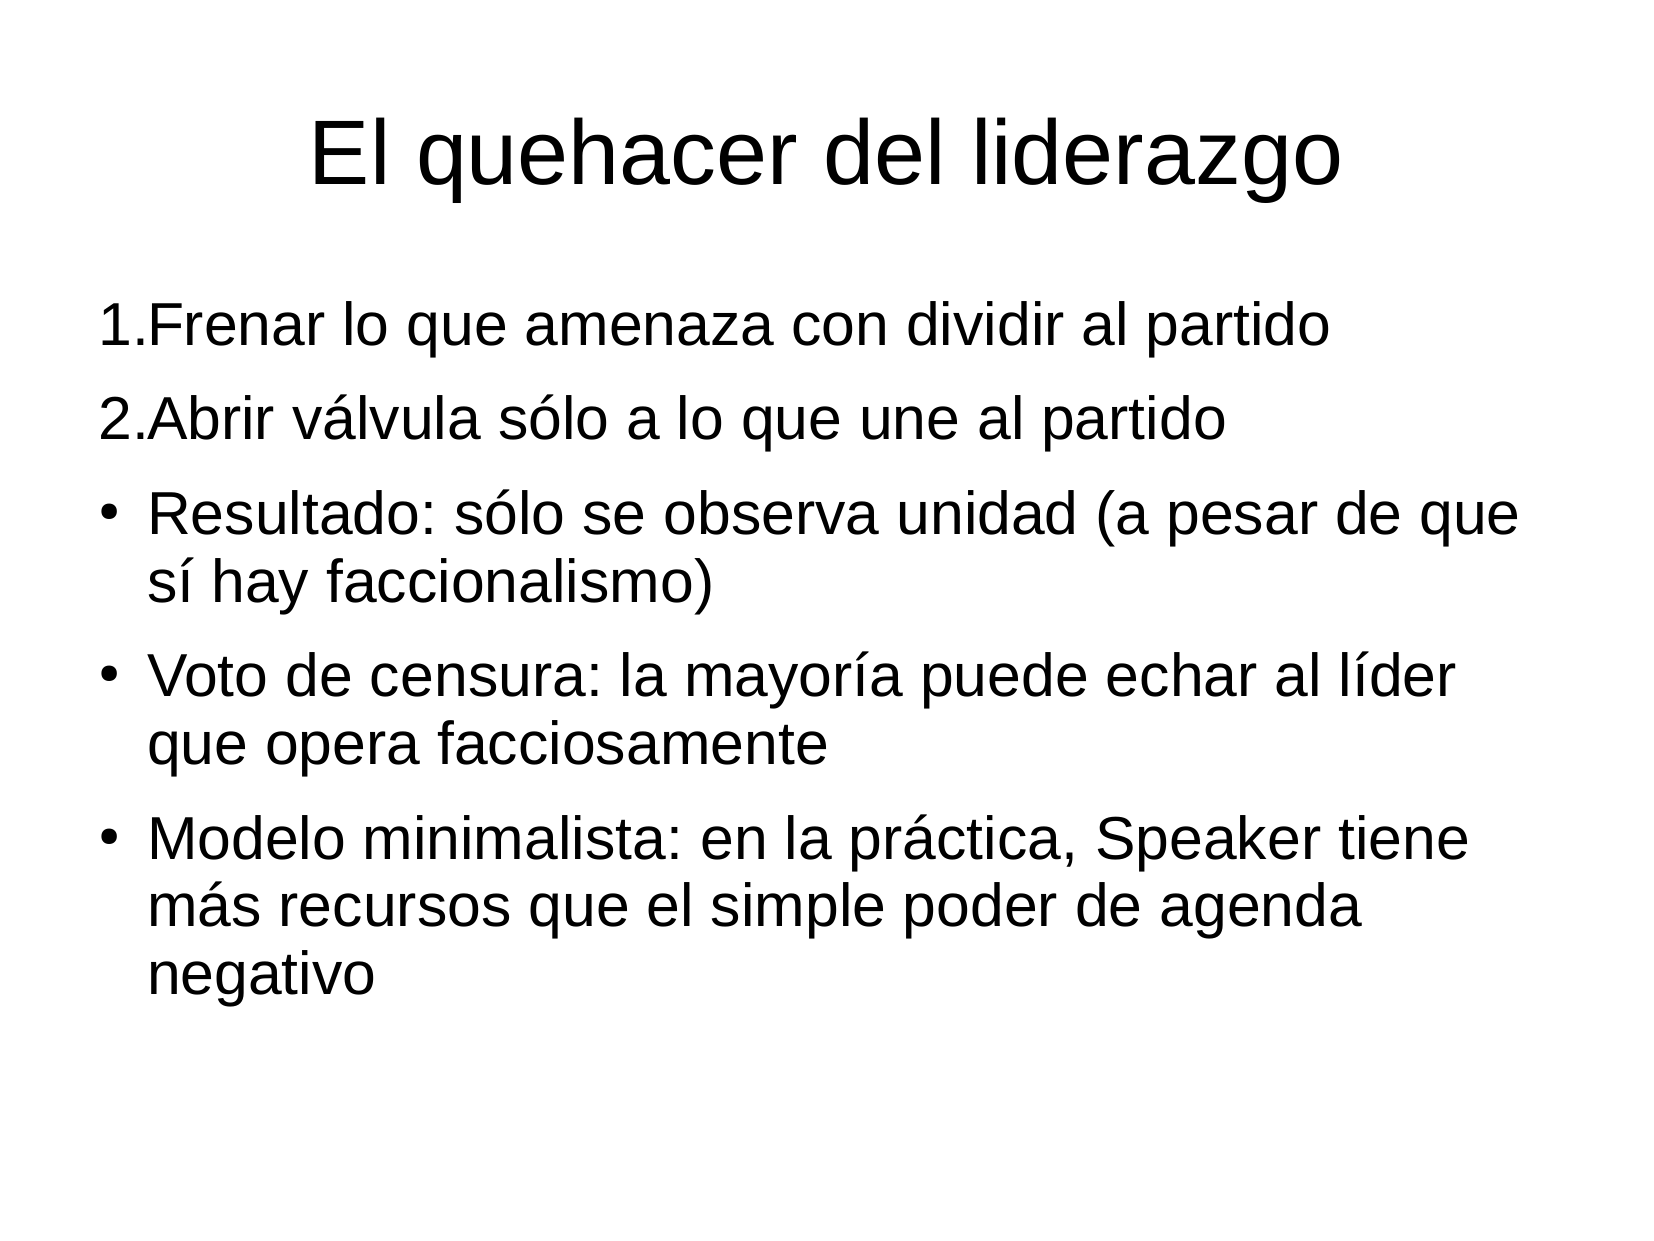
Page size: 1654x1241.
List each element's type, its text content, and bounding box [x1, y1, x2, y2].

title El quehacer del liderazgo [82, 49, 1571, 257]
list Frenar lo que amenaza con dividir al partido Abrir válvula sólo a lo que une al partido Resultado: sólo se observa unidad (a pesar de que sí hay faccionalismo) Voto de censura: la mayoría puede echar al líder que opera facciosamente Modelo minimalista: en la práctica, Speaker tiene más recursos que el simple poder de agenda negativo [82, 290, 1571, 1010]
